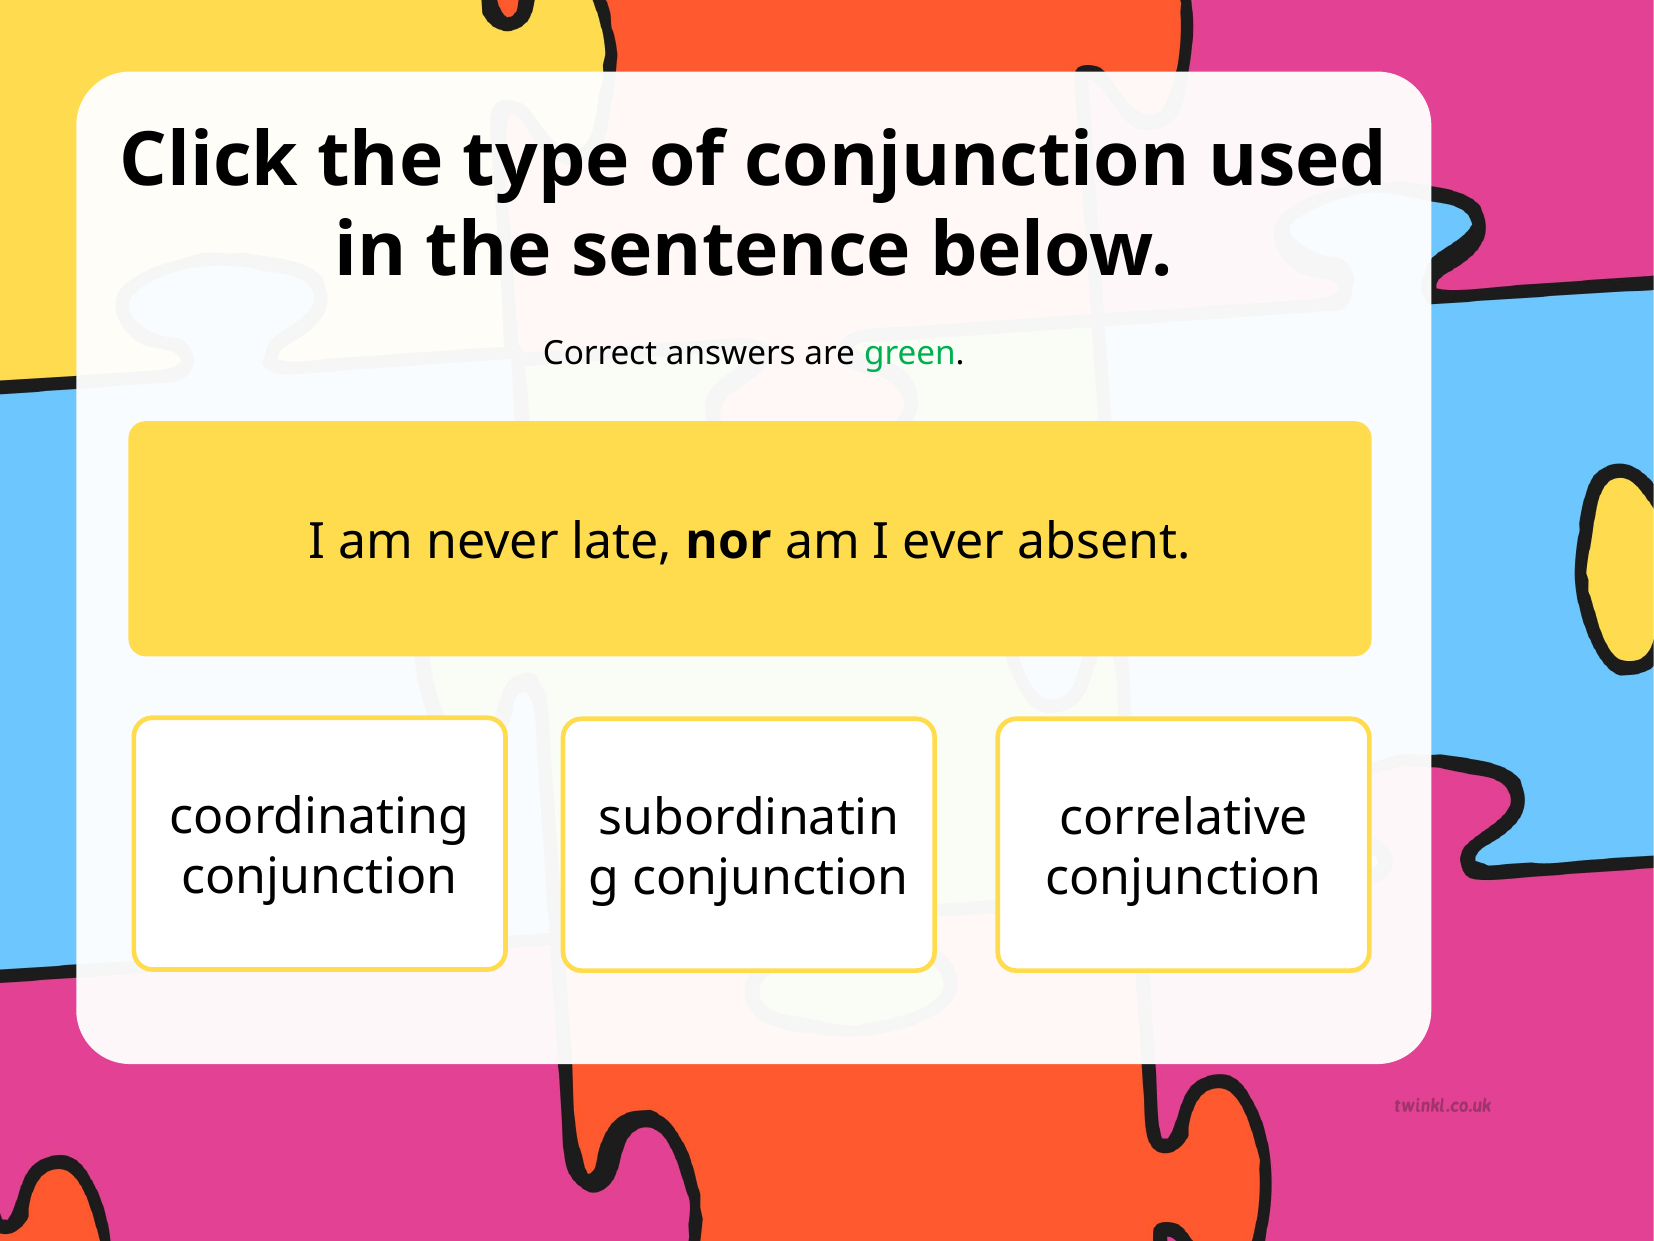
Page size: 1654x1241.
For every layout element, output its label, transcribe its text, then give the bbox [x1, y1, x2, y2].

picture [0, 0, 1654, 1241]
text_box coordinating conjunction [133, 717, 506, 970]
text_box correlative conjunction [997, 718, 1370, 971]
text_box subordinating conjunction [563, 718, 935, 971]
text_box I am never late, nor am I ever absent. [128, 421, 1372, 657]
text_box Click the type of conjunction used in the sentence below. Correct answers are green. [76, 71, 1432, 1065]
